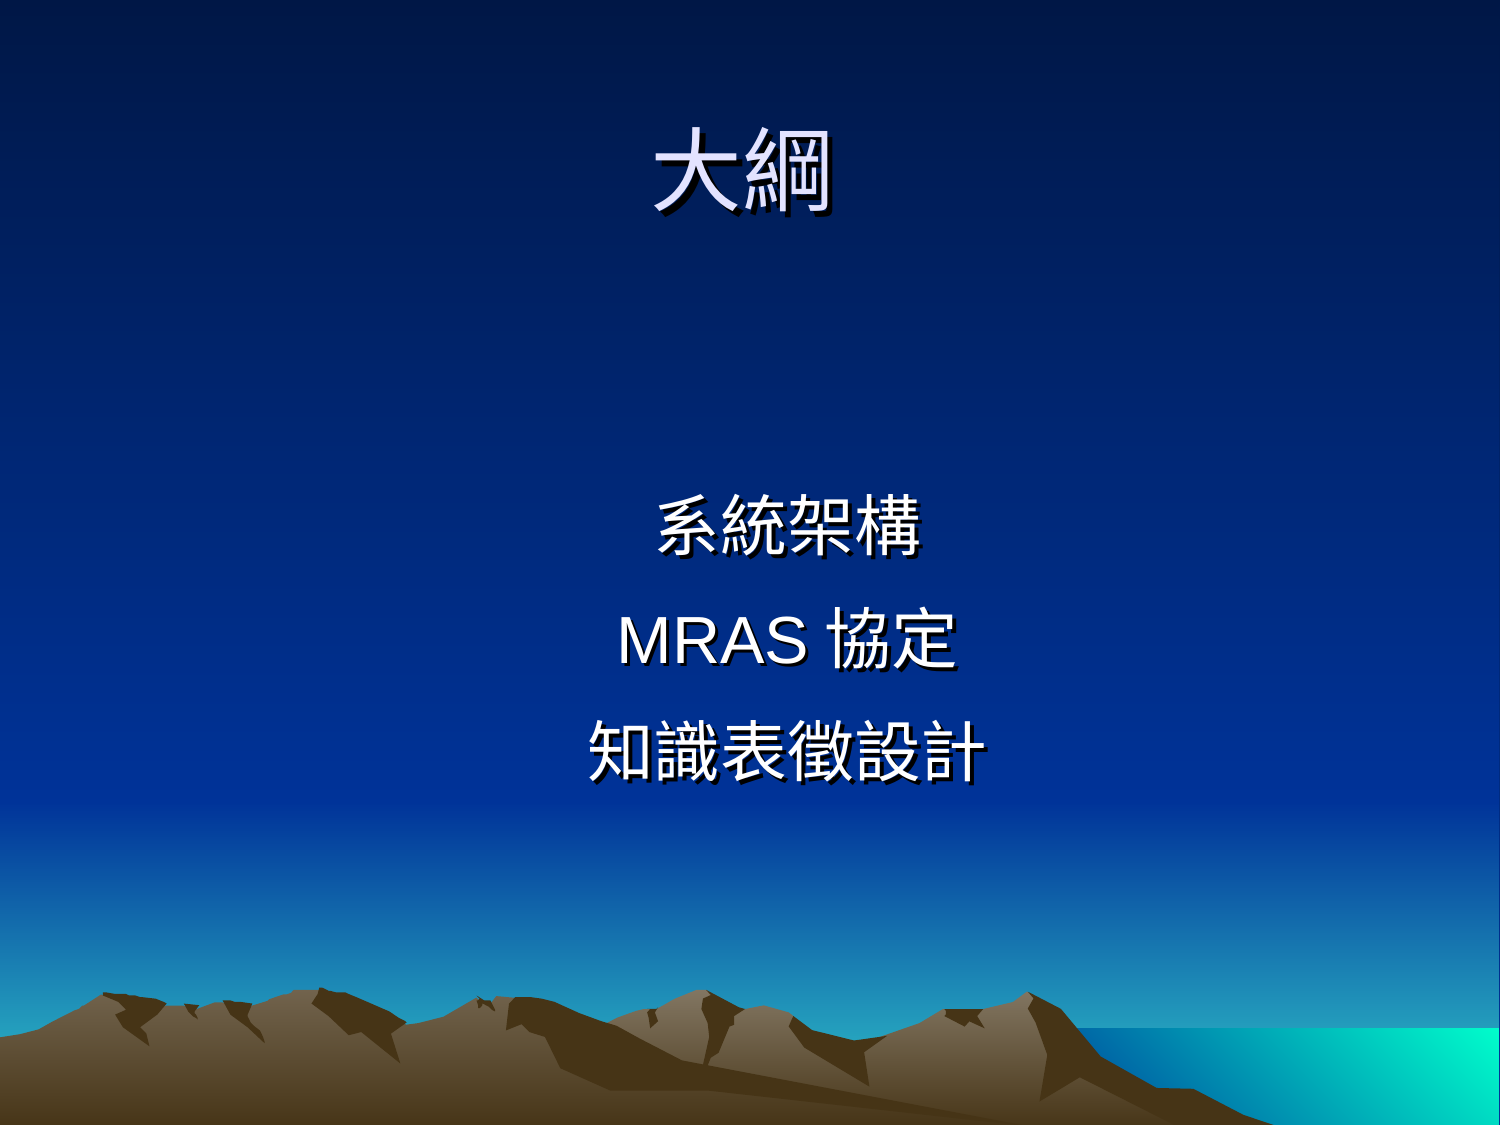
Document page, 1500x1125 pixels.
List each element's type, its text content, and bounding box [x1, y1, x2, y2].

picture [1189, 1028, 1286, 1125]
title 大綱 [67, 29, 1418, 300]
subtitle 系統架構 MRAS協定 知識表徵設計 [75, 270, 1425, 999]
